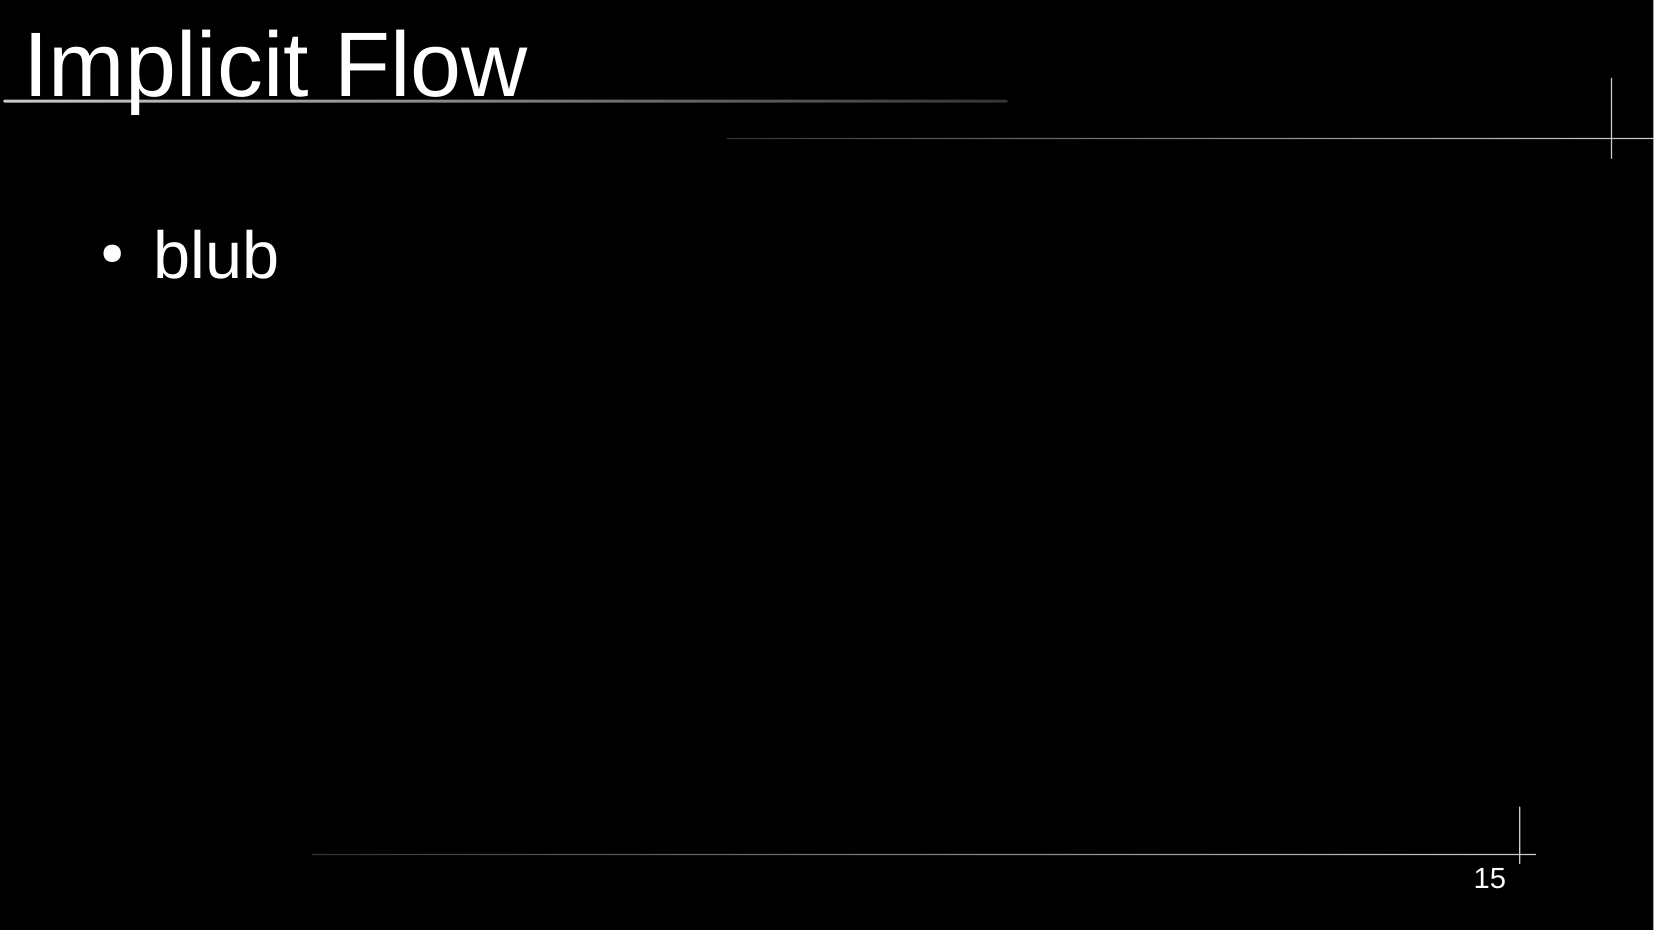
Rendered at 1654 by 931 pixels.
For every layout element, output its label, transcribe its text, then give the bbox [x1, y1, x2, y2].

list blub [82, 217, 1571, 758]
title Implicit Flow [23, 11, 1589, 119]
